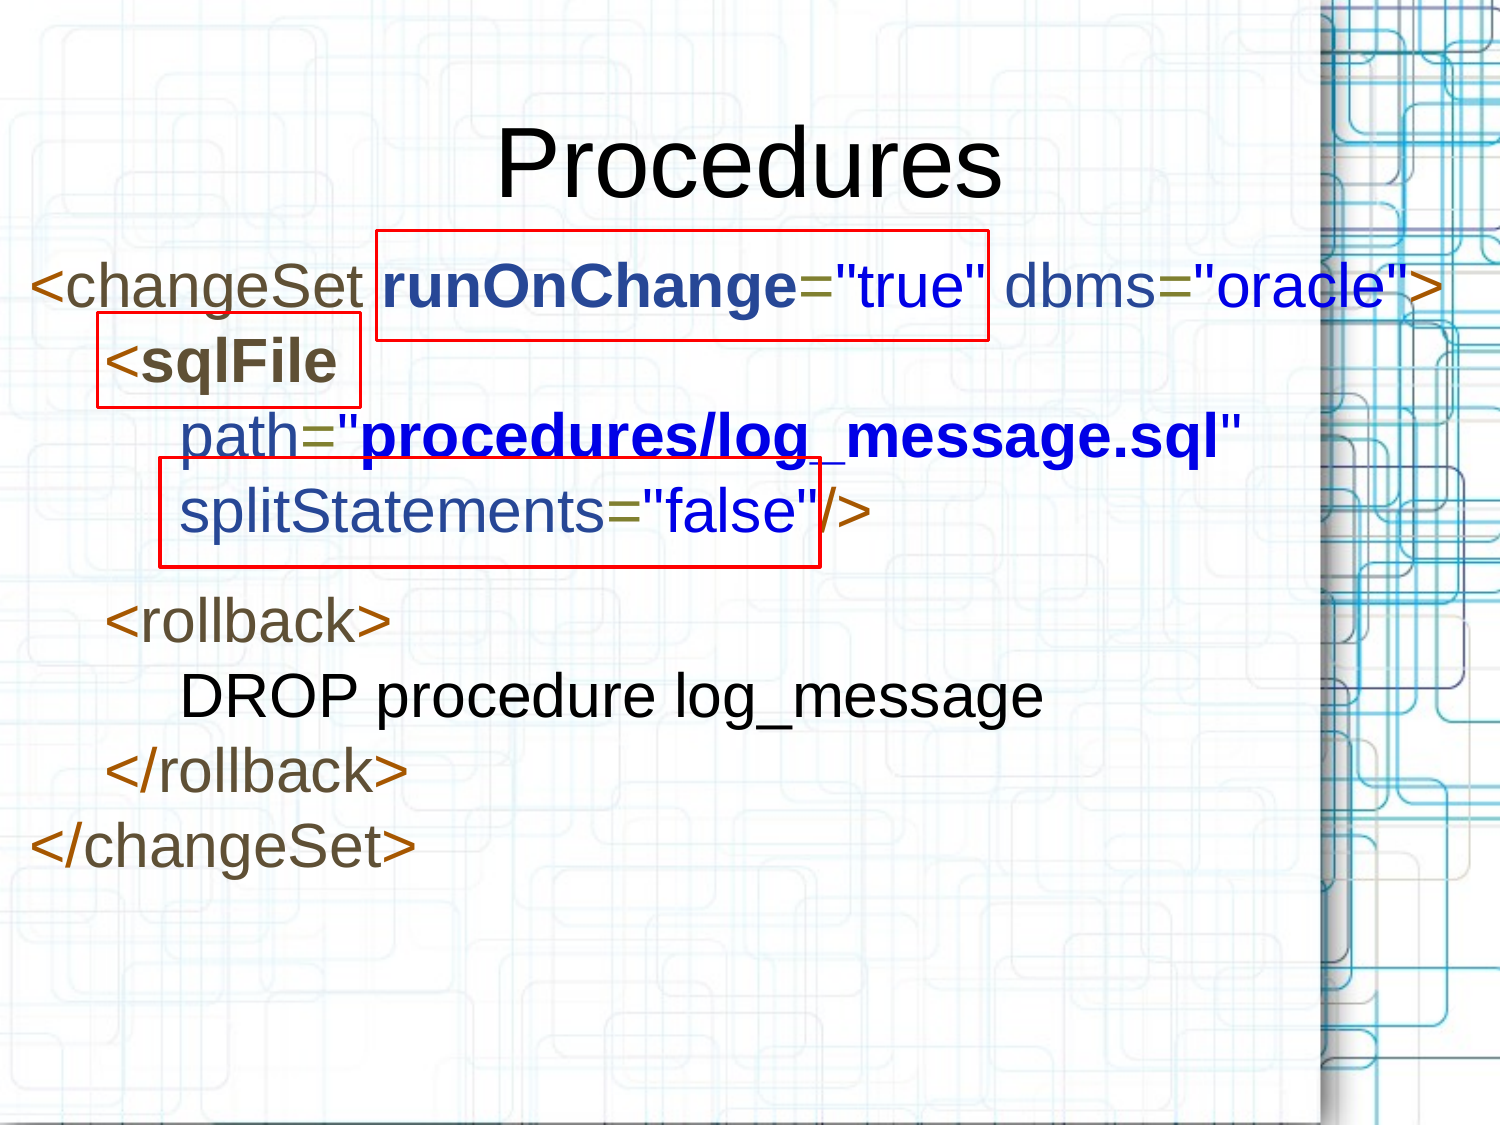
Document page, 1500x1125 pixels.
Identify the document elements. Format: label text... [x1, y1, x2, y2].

text_box <changeSet runOnChange="true" dbms="oracle"> <sqlFile path="procedures/log_message.sql" splitStatements="false"/> <rollback> DROP procedure log_message </rollback> </changeSet> [378, 232, 987, 339]
text_box <changeSet runOnChange="true" dbms="oracle"> <sqlFile path="procedures/log_message.sql" splitStatements="false"/> <rollback> DROP procedure log_message </rollback> </changeSet> [14, 230, 1488, 1080]
picture [0, 0, 1500, 1125]
title Procedures [75, 45, 1425, 230]
